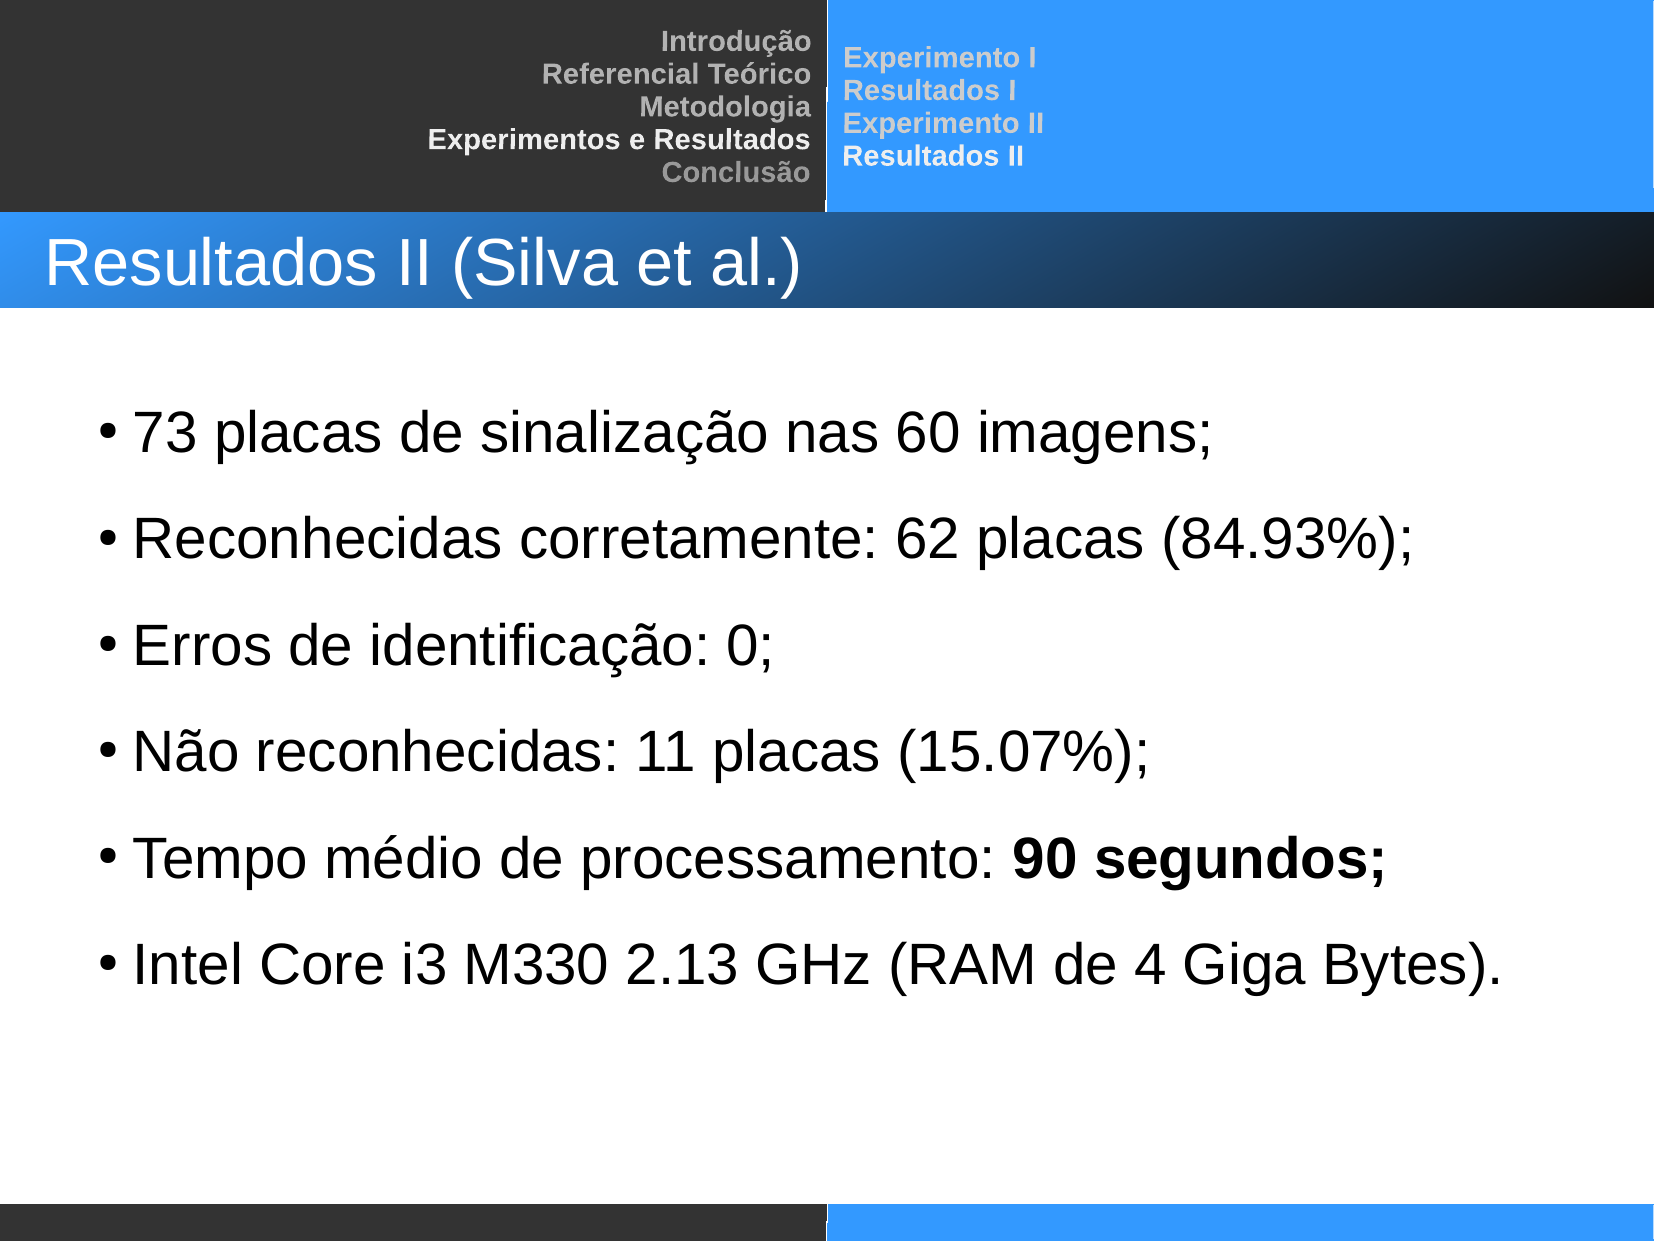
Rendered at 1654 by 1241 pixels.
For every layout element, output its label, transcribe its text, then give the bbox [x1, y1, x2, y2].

text_box [827, 1204, 1654, 1241]
text_box 73 placas de sinalização nas 60 imagens; Reconhecidas corretamente: 62 placas (84.93%); Erros de identificação: 0; Não reconhecidas: 11 placas (15.07%); Tempo médio de processamento: 90 segundos; Intel Core i3 M330 2.13 GHz (RAM de 4 Giga Bytes). [82, 392, 1571, 1052]
text_box Introdução Referencial Teórico Metodologia Experimentos e Resultados Conclusão [0, 0, 827, 212]
text_box Resultados II (Silva et al.) [0, 212, 1654, 308]
text_box [0, 1204, 827, 1241]
text_box Experimento I Resultados I Experimento II Resultados II [827, 0, 1654, 212]
